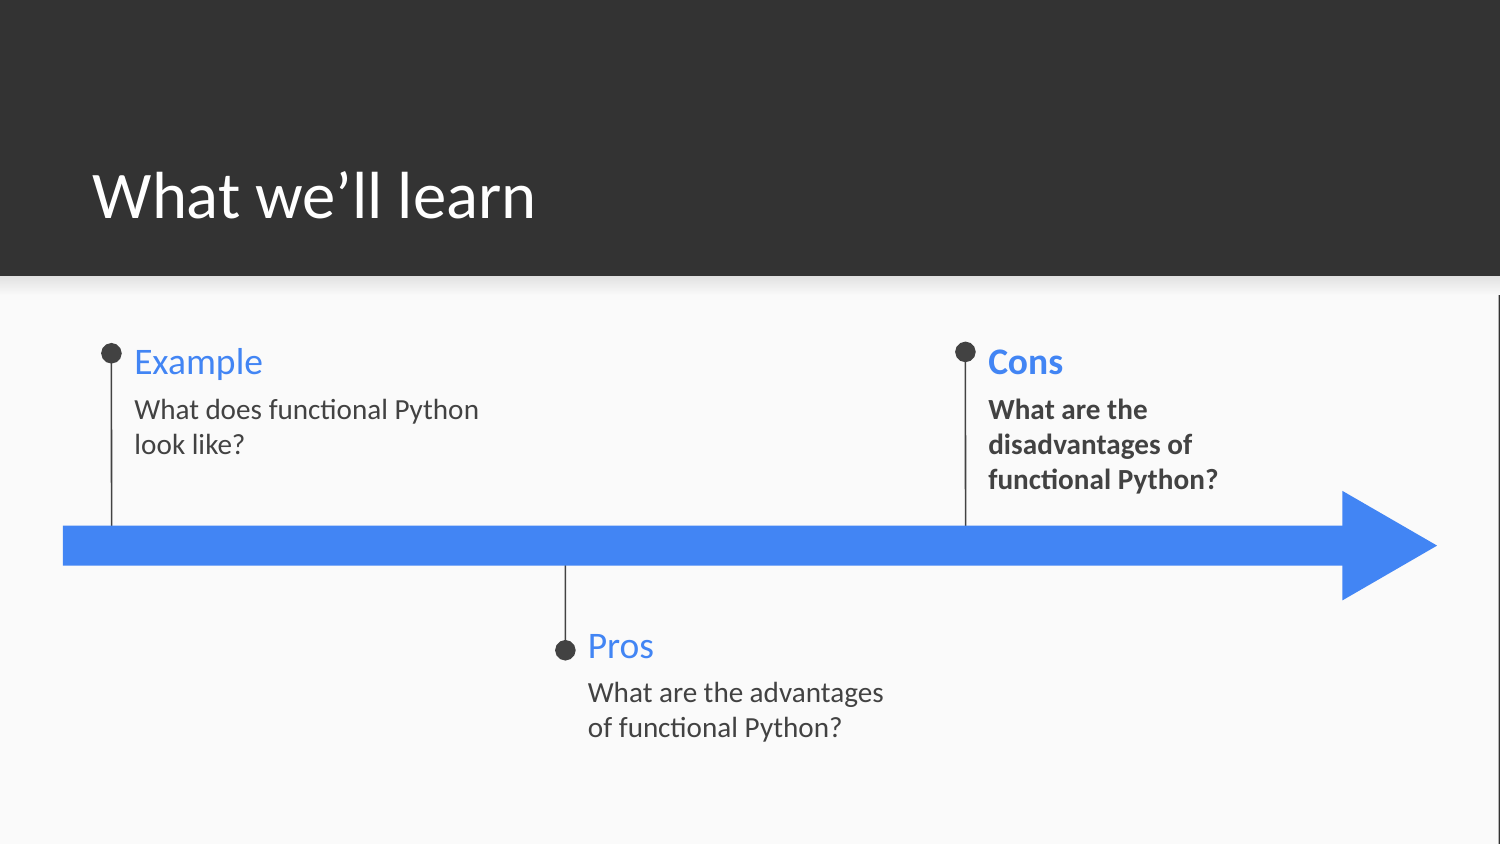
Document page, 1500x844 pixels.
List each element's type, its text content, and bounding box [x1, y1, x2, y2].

list What are the advantages of functional Python? [573, 658, 924, 754]
list What are the disadvantages of functional Python? [973, 375, 1334, 470]
title Pros [573, 611, 955, 676]
title What we’ll learn [77, 121, 1427, 248]
title Example [119, 327, 417, 375]
list What does functional Python look like? [119, 375, 496, 470]
title Cons [973, 327, 1271, 375]
text_box [62, 490, 1438, 601]
